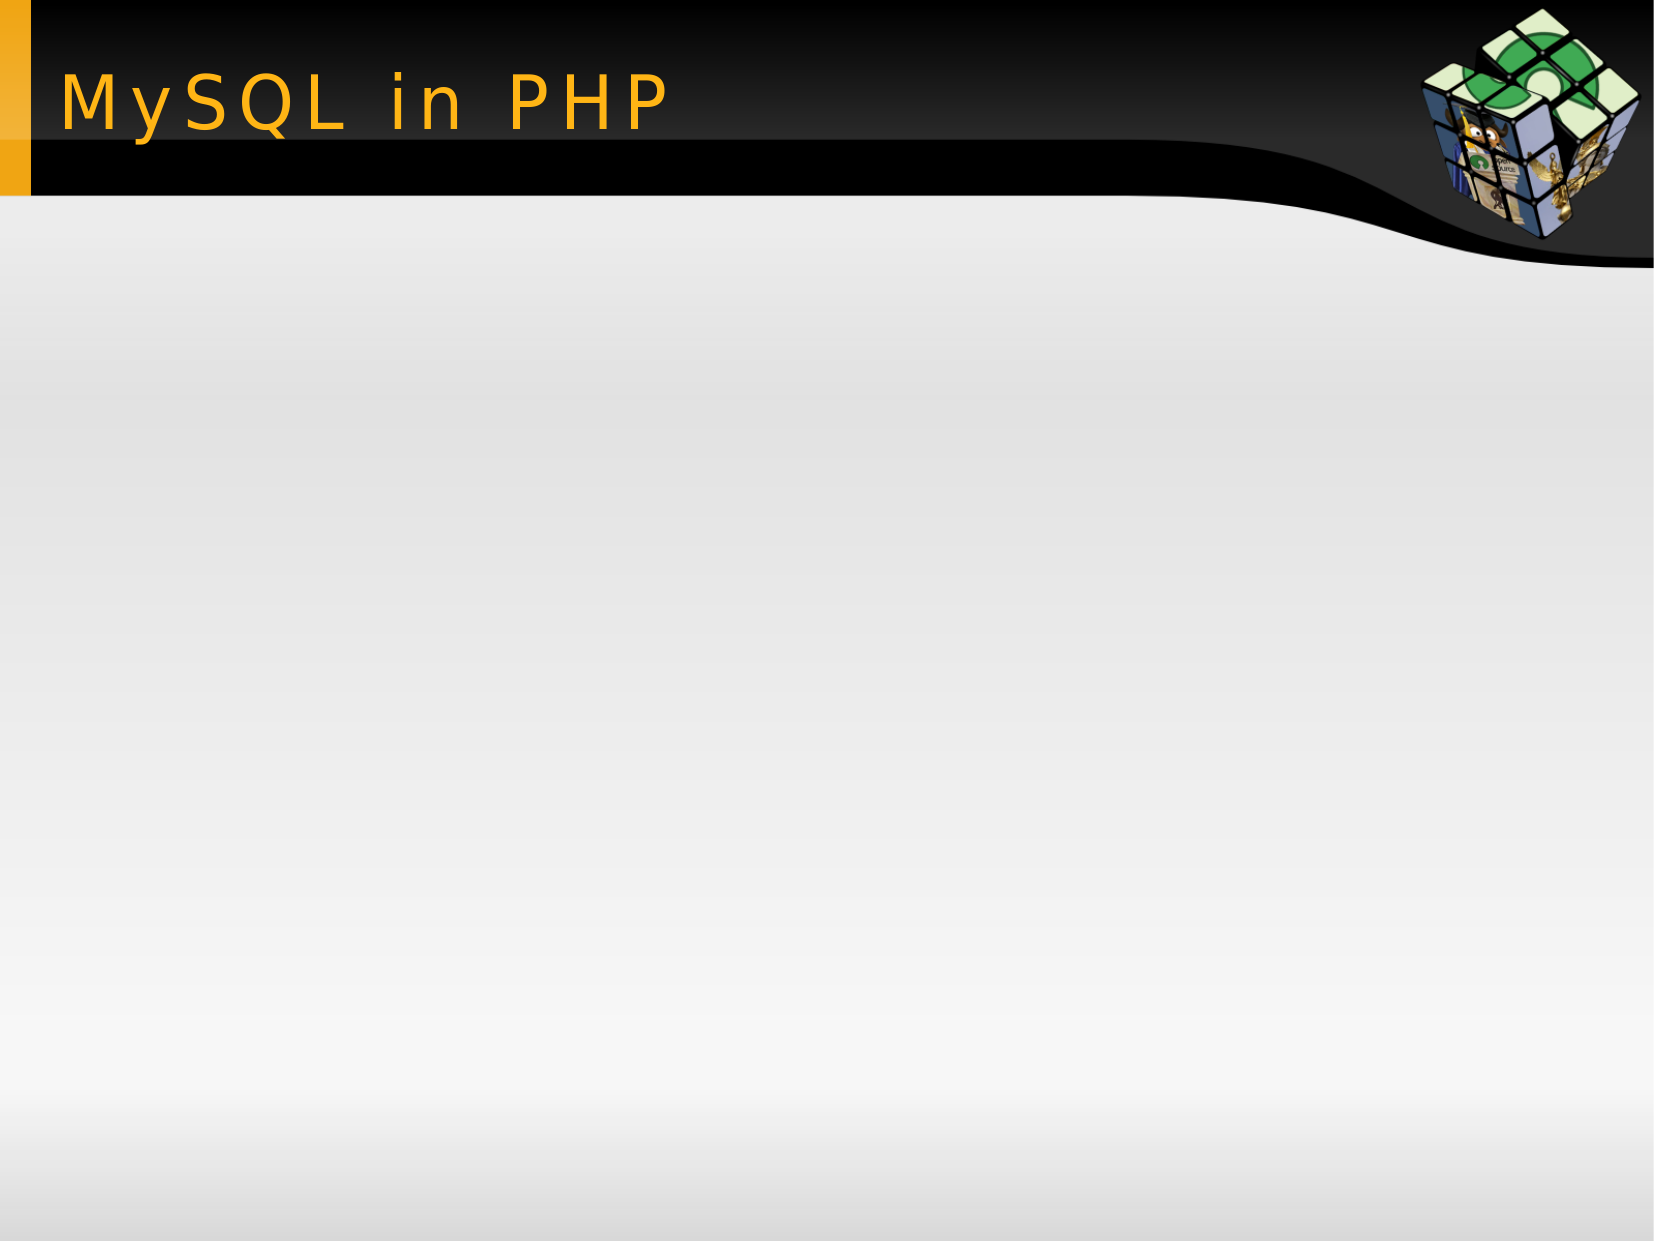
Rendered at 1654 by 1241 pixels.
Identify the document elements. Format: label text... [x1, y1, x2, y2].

picture [0, 0, 1654, 1241]
title MySQL in PHP [59, 29, 1270, 178]
